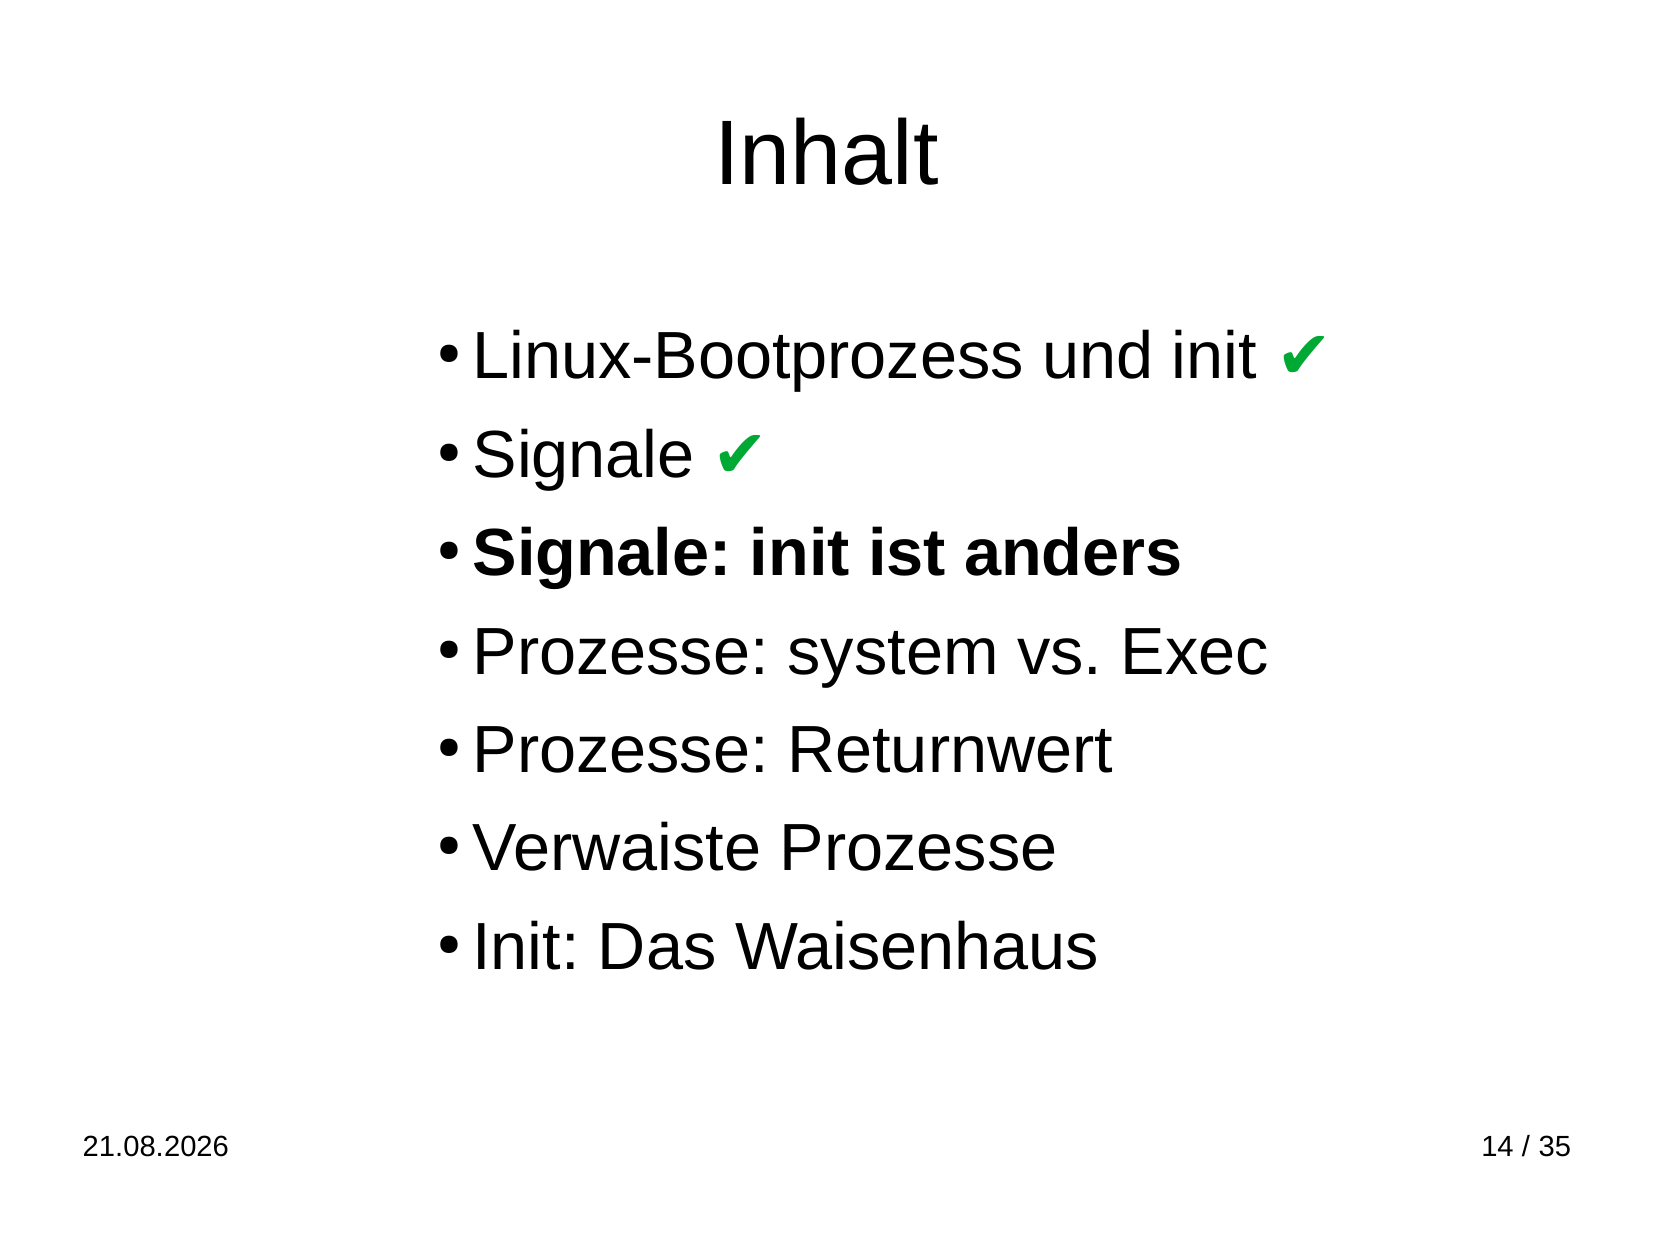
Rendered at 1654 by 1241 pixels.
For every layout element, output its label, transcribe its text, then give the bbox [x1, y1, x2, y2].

subtitle Linux-Bootprozess und init ✔ Signale ✔ Signale: init ist anders Prozesse: system vs. Exec Prozesse: Returnwert Verwaiste Prozesse Init: Das Waisenhaus [437, 266, 1359, 1134]
title Inhalt [82, 49, 1571, 257]
